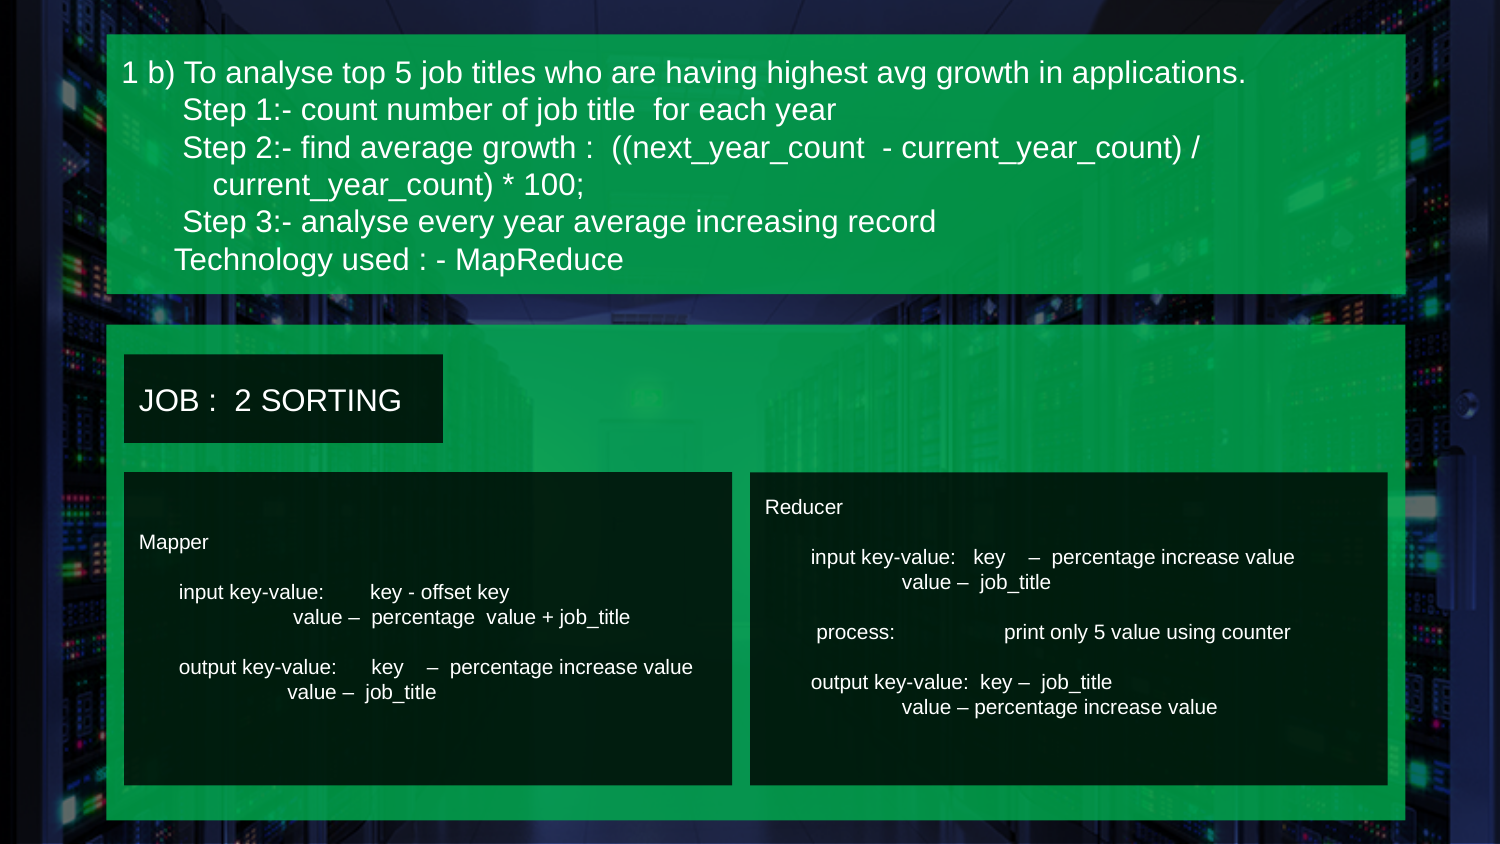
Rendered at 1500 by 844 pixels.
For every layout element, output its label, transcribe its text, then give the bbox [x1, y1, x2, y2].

text_box 1 b) To analyse top 5 job titles who are having highest avg growth in applications. Step 1:- count number of job title for each year Step 2:- find average growth : ((next_year_count - current_year_count) / current_year_count) * 100; Step 3:- analyse every year average increasing record Technology used : - MapReduce [107, 34, 1406, 294]
text_box Mapper input key-value: key - offset key value – percentage value + job_title output key-value: key – percentage increase value value – job_title [124, 472, 732, 785]
text_box JOB : 2 SORTING [124, 354, 443, 443]
text_box Reducer input key-value: key – percentage increase value value – job_title process: print only 5 value using counter output key-value: key – job_title value – percentage increase value [750, 472, 1388, 785]
text_box [0, 0, 1500, 844]
